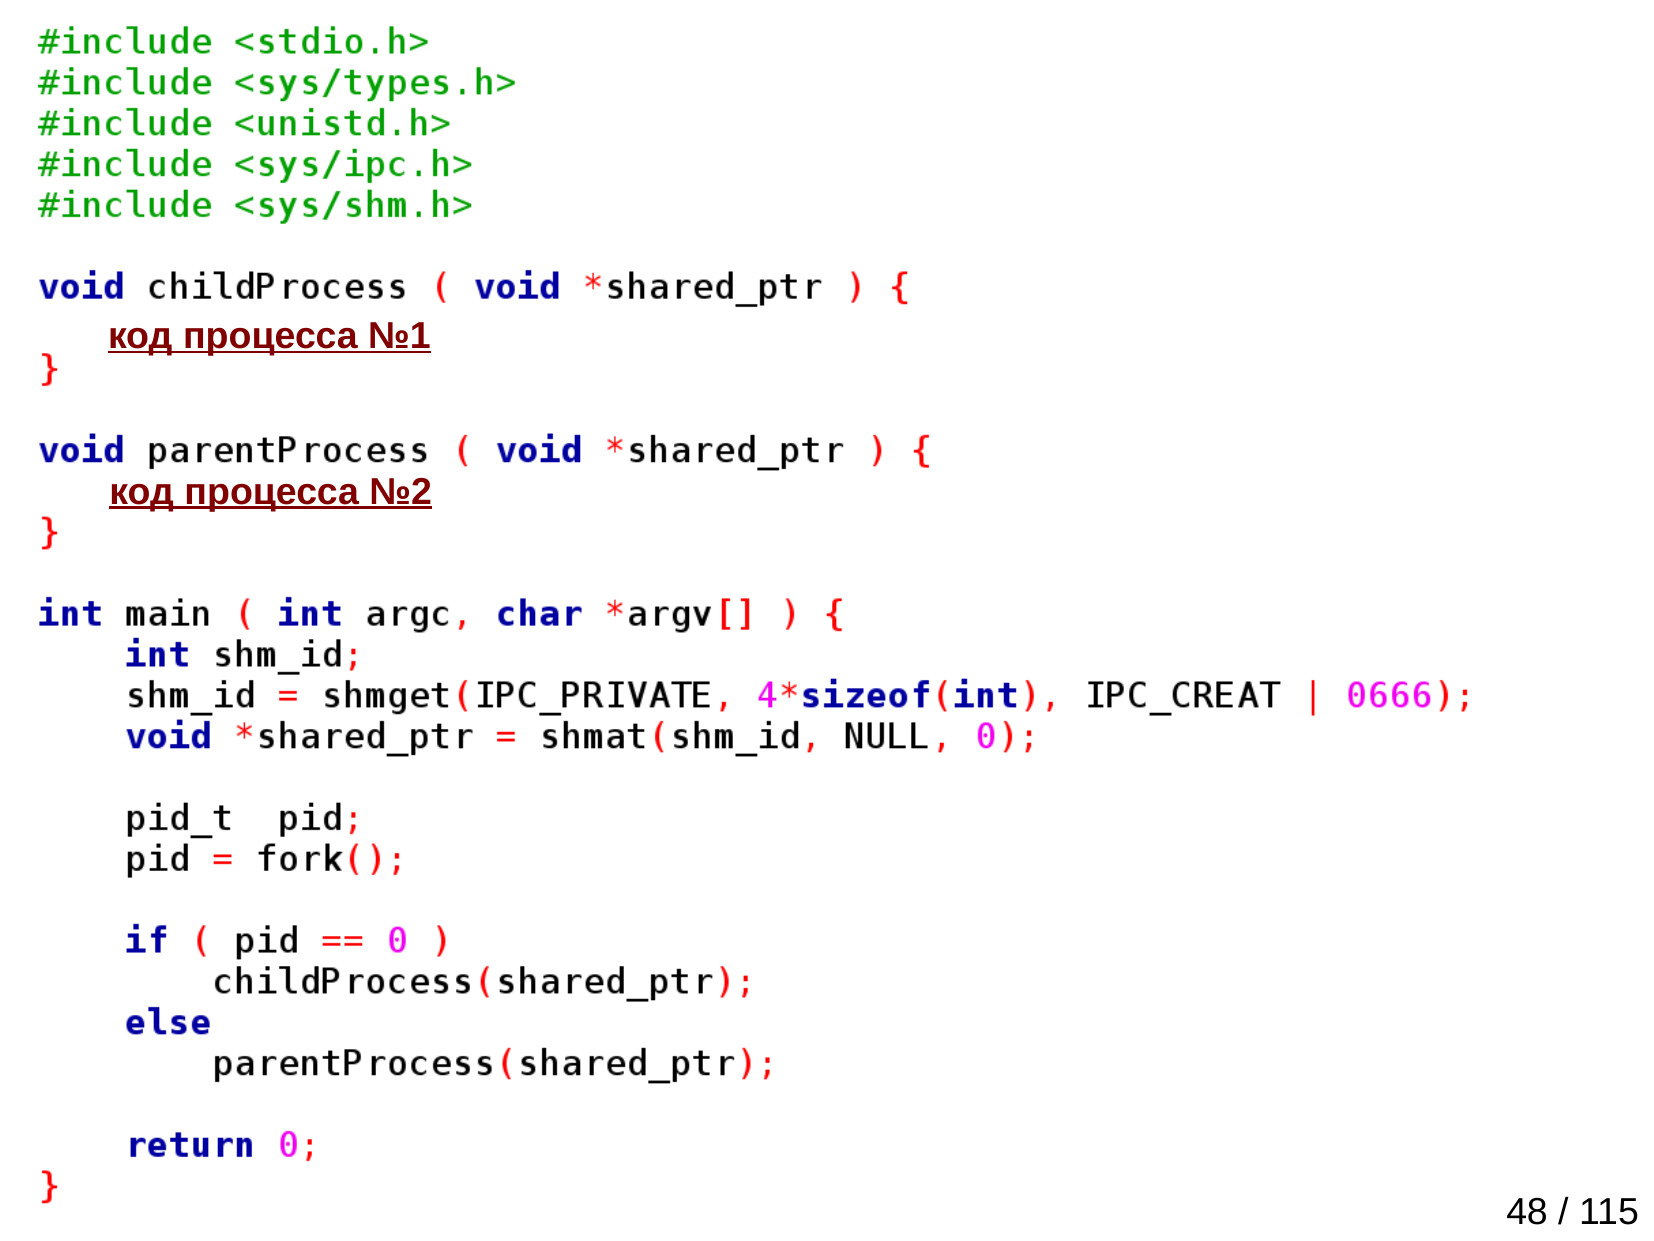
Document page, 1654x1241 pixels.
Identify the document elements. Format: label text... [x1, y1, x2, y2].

text_box <number> / 115 [1380, 1183, 1654, 1241]
text_box код процесса №2 [94, 462, 447, 520]
text_box код процесса №1 [93, 307, 446, 364]
picture [30, 21, 1489, 1217]
